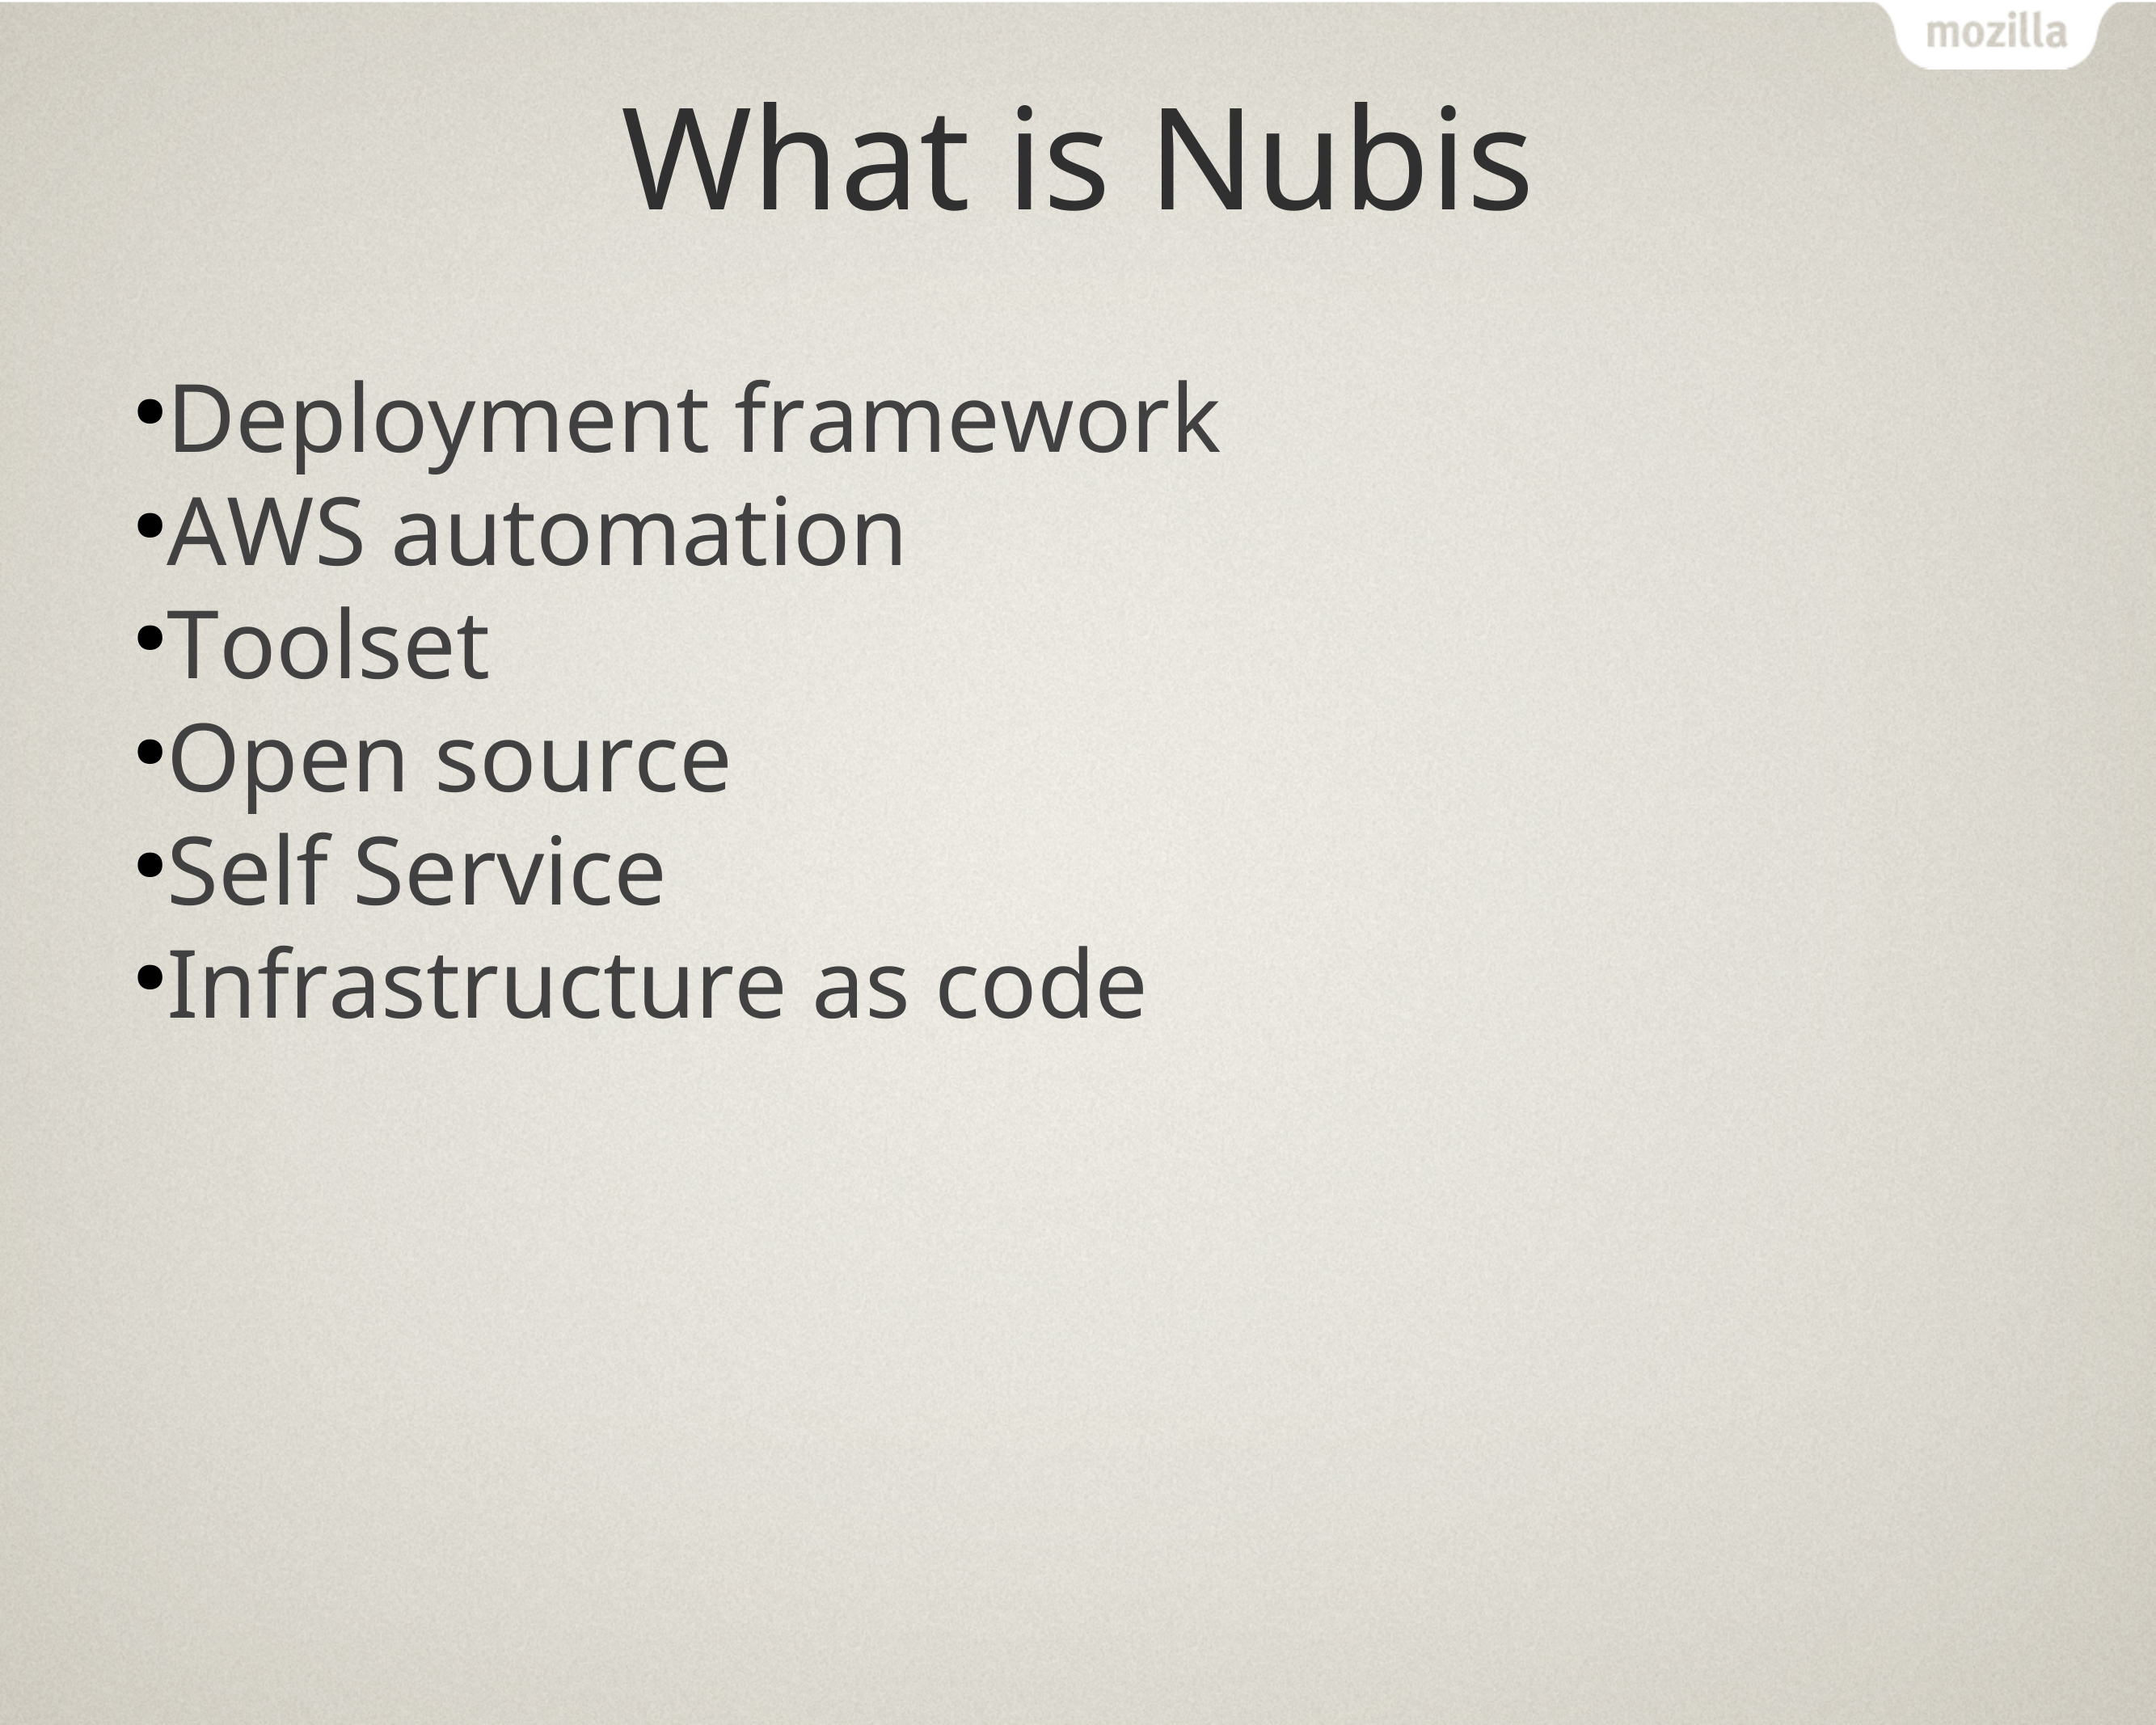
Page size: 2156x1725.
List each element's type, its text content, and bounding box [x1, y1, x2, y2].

title What is Nubis [58, 38, 2097, 268]
picture [0, 0, 2156, 1725]
text_box Deployment framework AWS automation Toolset Open source Self Service Infrastructure as code [121, 352, 1294, 1043]
